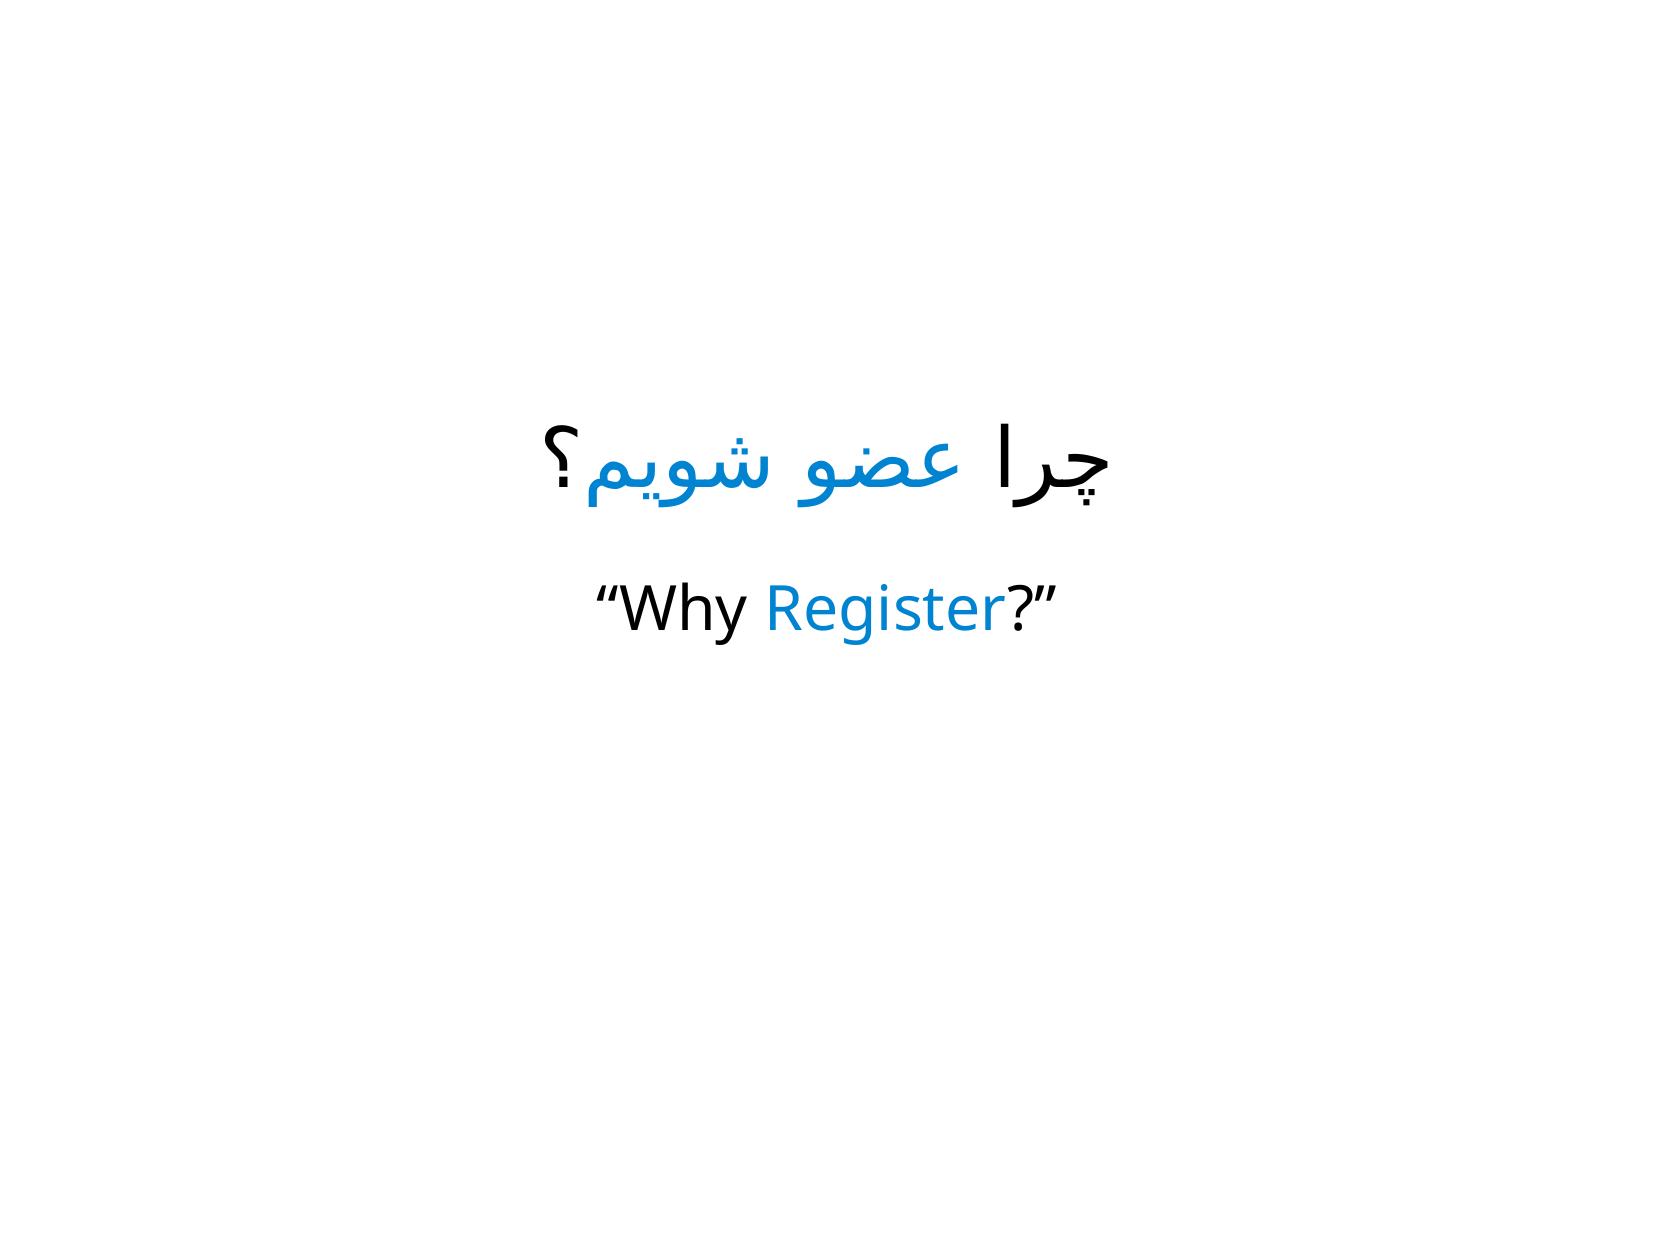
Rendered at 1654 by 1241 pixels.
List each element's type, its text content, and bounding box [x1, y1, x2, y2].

subtitle چرا عضو شویم؟ “Why Register?” [82, 49, 1571, 1010]
